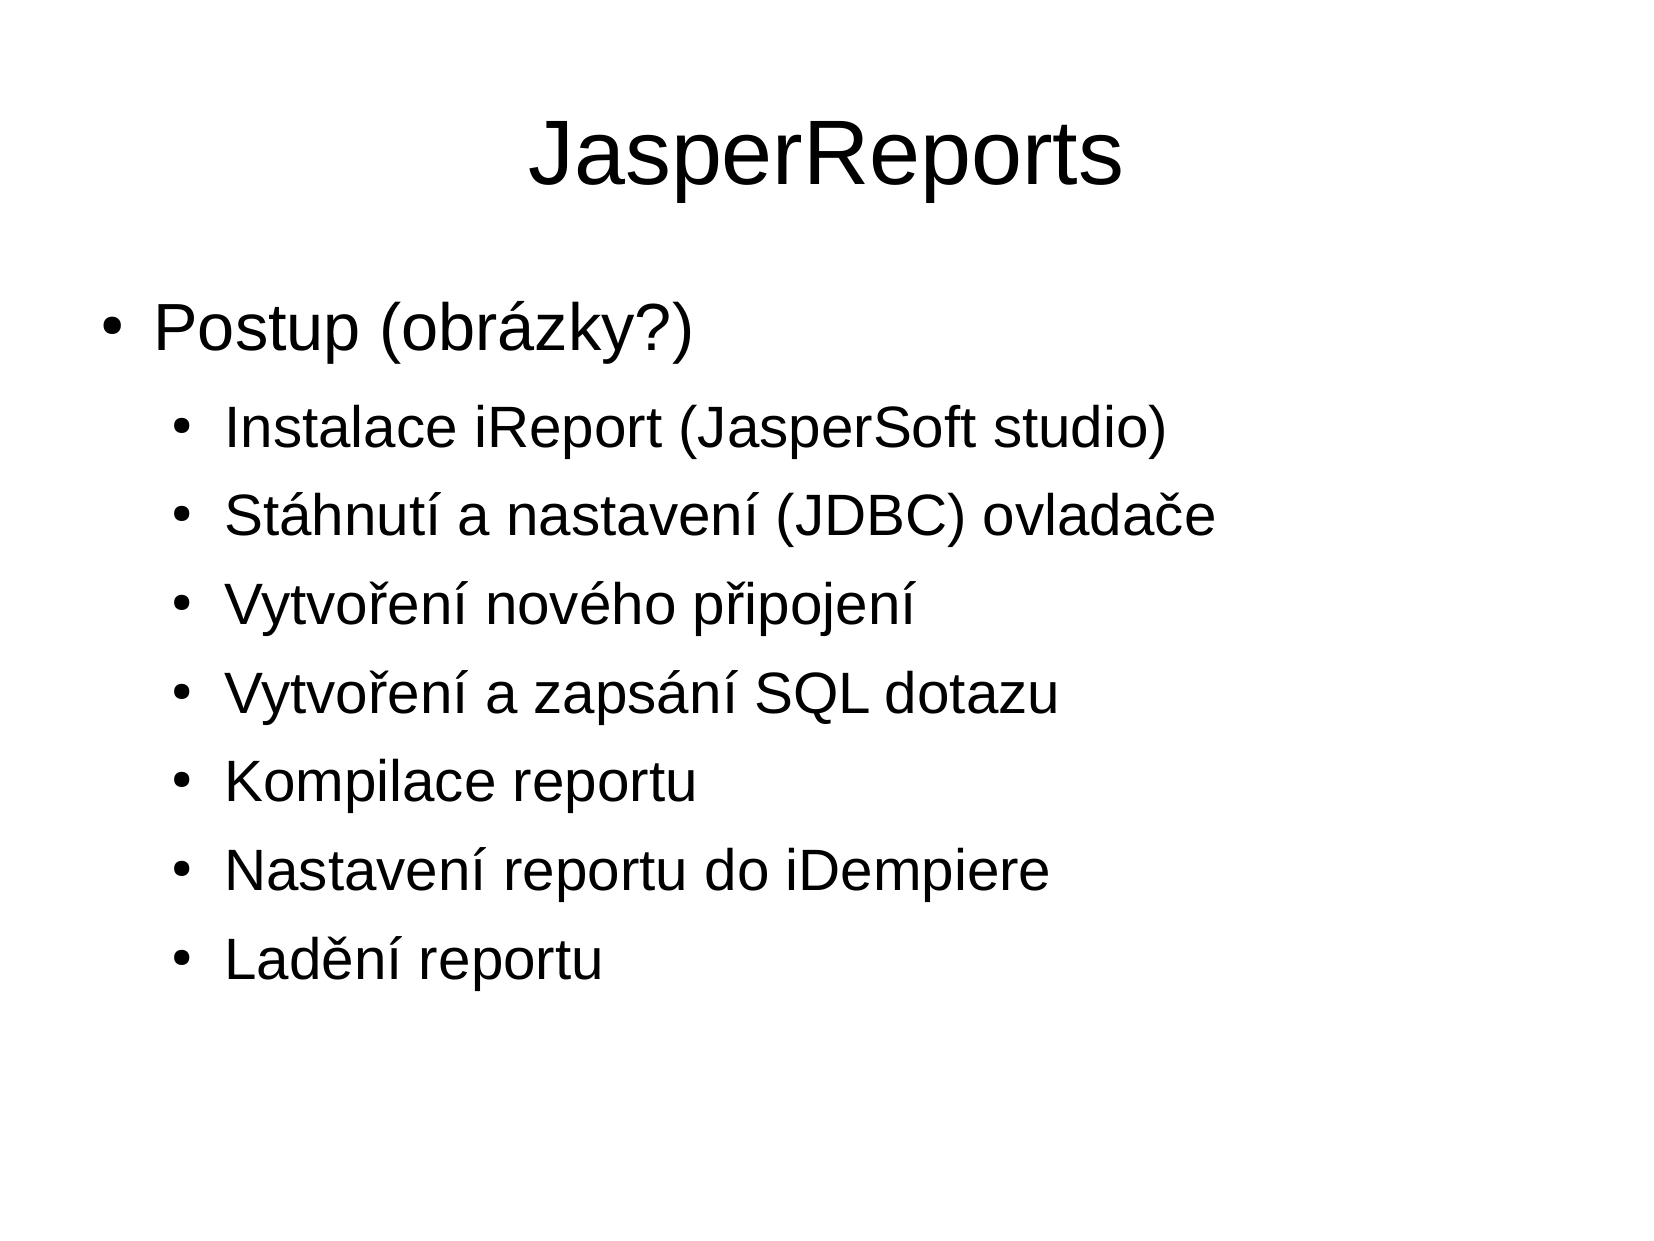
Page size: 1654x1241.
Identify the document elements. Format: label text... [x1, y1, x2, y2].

title JasperReports [82, 49, 1571, 257]
list Postup (obrázky?) Instalace iReport (JasperSoft studio) Stáhnutí a nastavení (JDBC) ovladače Vytvoření nového připojení Vytvoření a zapsání SQL dotazu Kompilace reportu Nastavení reportu do iDempiere Ladění reportu [82, 290, 1571, 1109]
